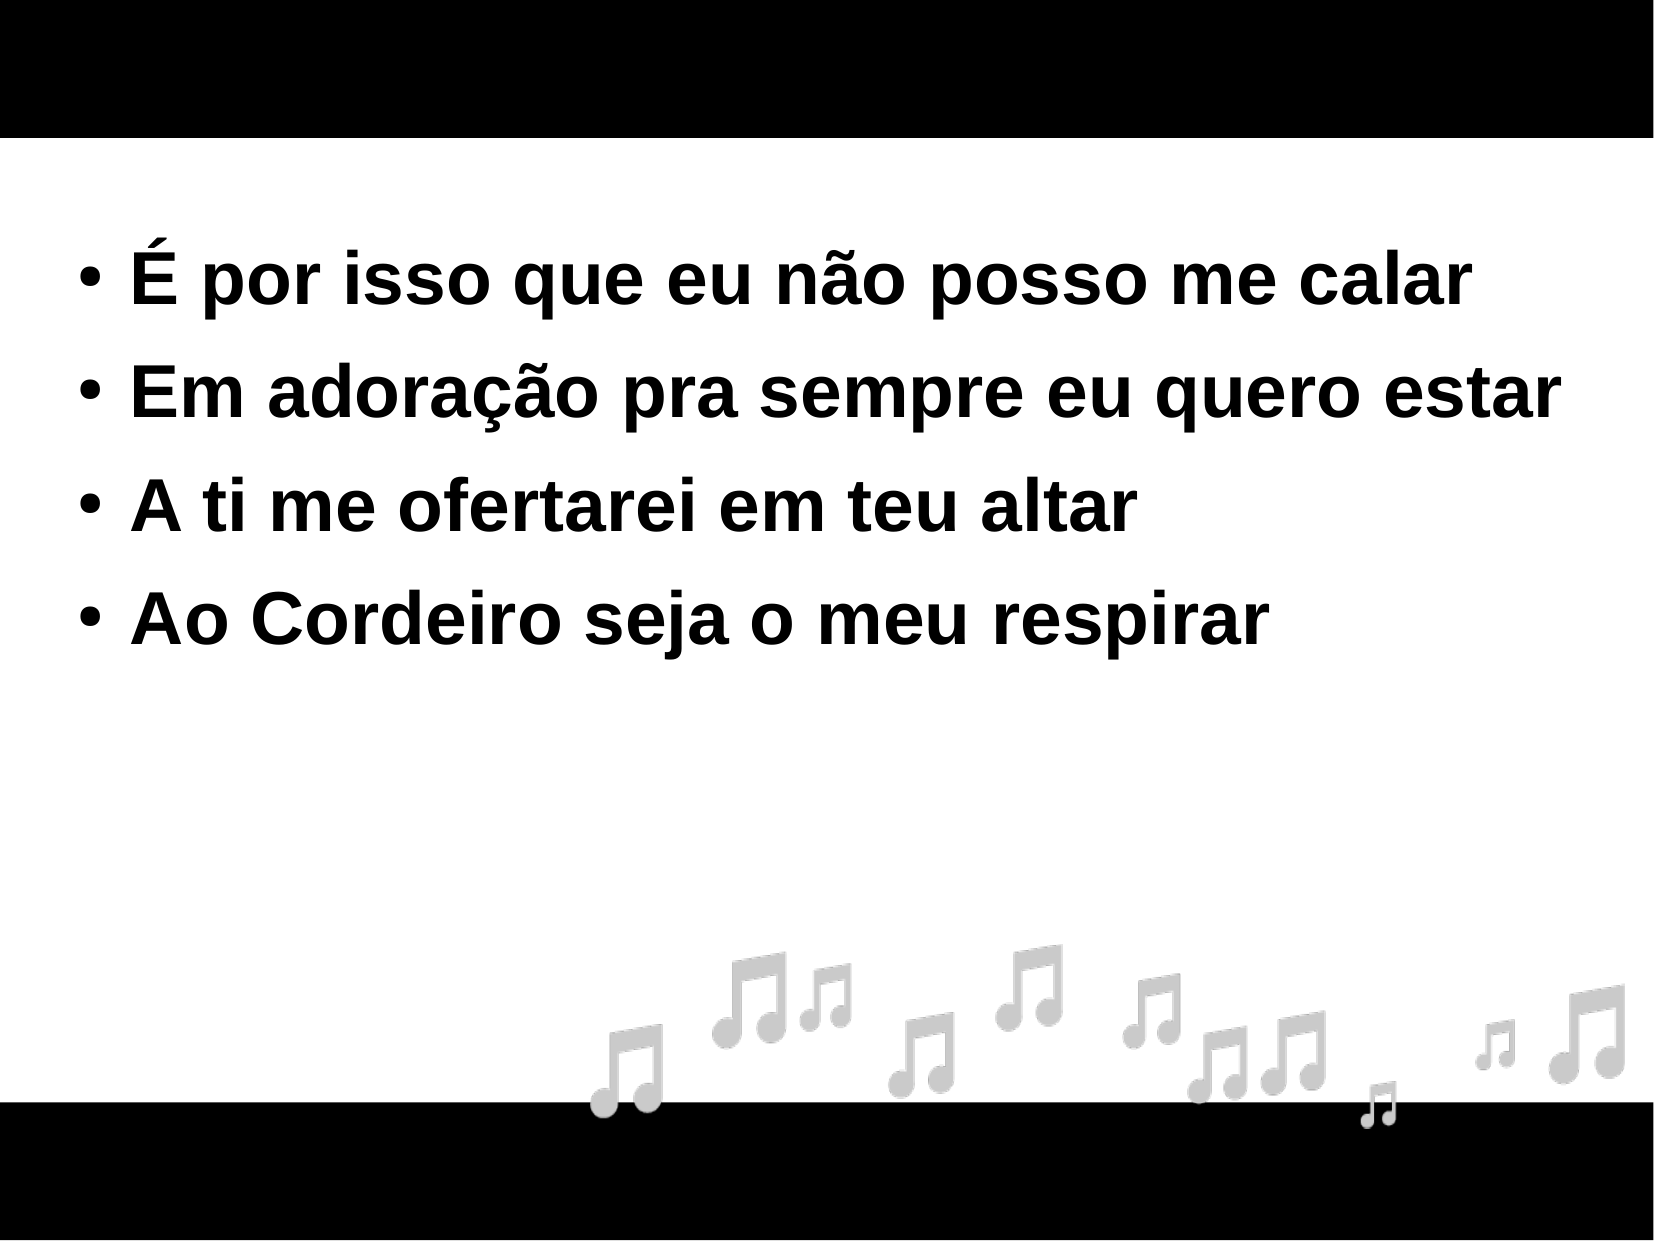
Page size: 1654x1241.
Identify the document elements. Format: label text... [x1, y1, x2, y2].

list É por isso que eu não posso me calar Em adoração pra sempre eu quero estar A ti me ofertarei em teu altar Ao Cordeiro seja o meu respirar [59, 236, 1595, 1024]
